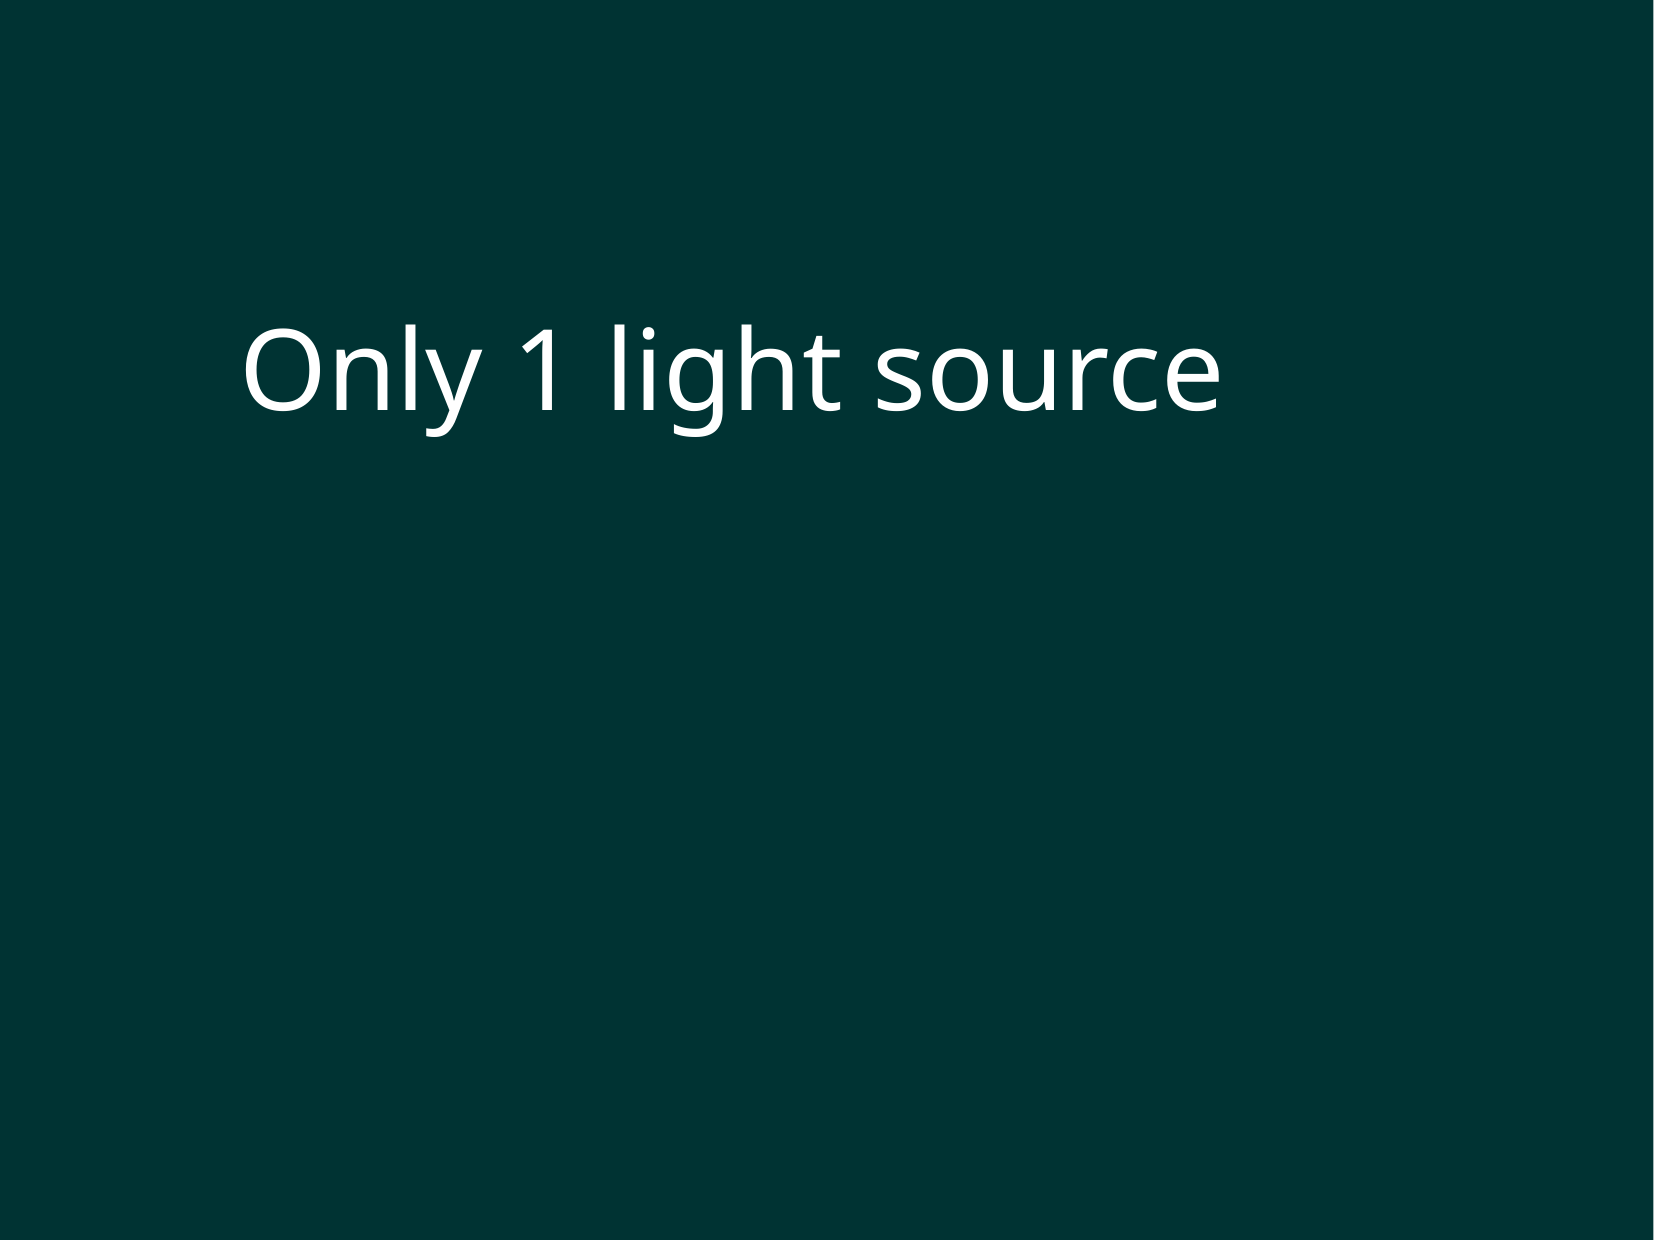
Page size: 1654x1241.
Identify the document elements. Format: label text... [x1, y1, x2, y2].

text_box Only 1 light source [225, 283, 1531, 449]
